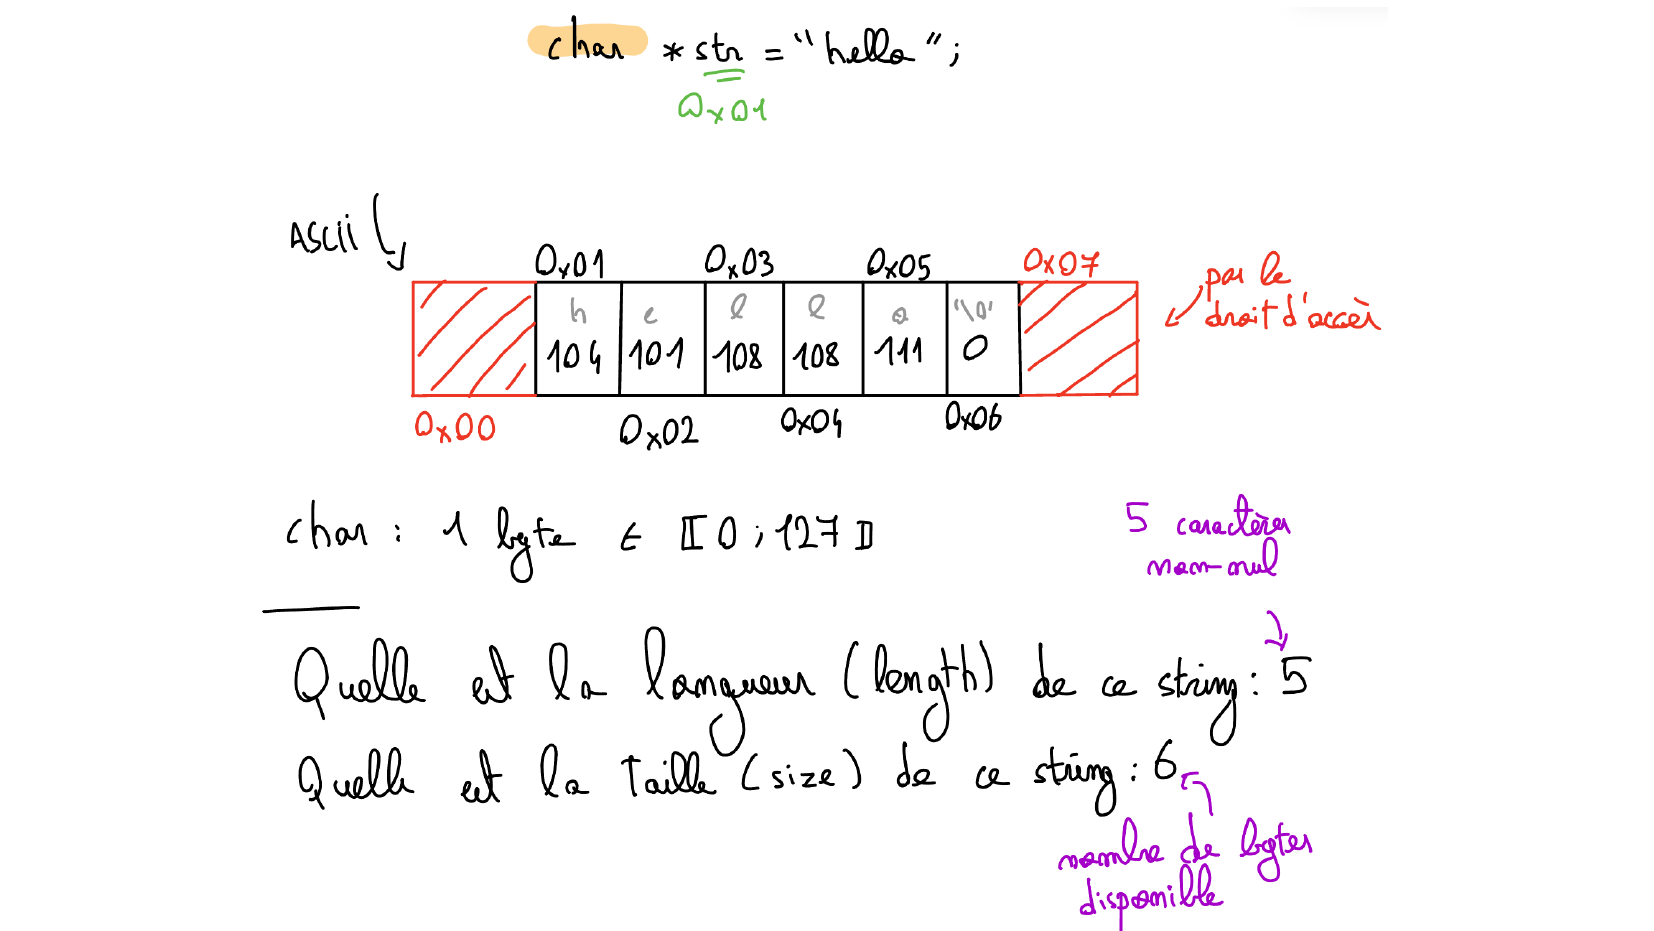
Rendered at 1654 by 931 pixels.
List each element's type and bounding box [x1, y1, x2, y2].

picture [260, 7, 1388, 931]
